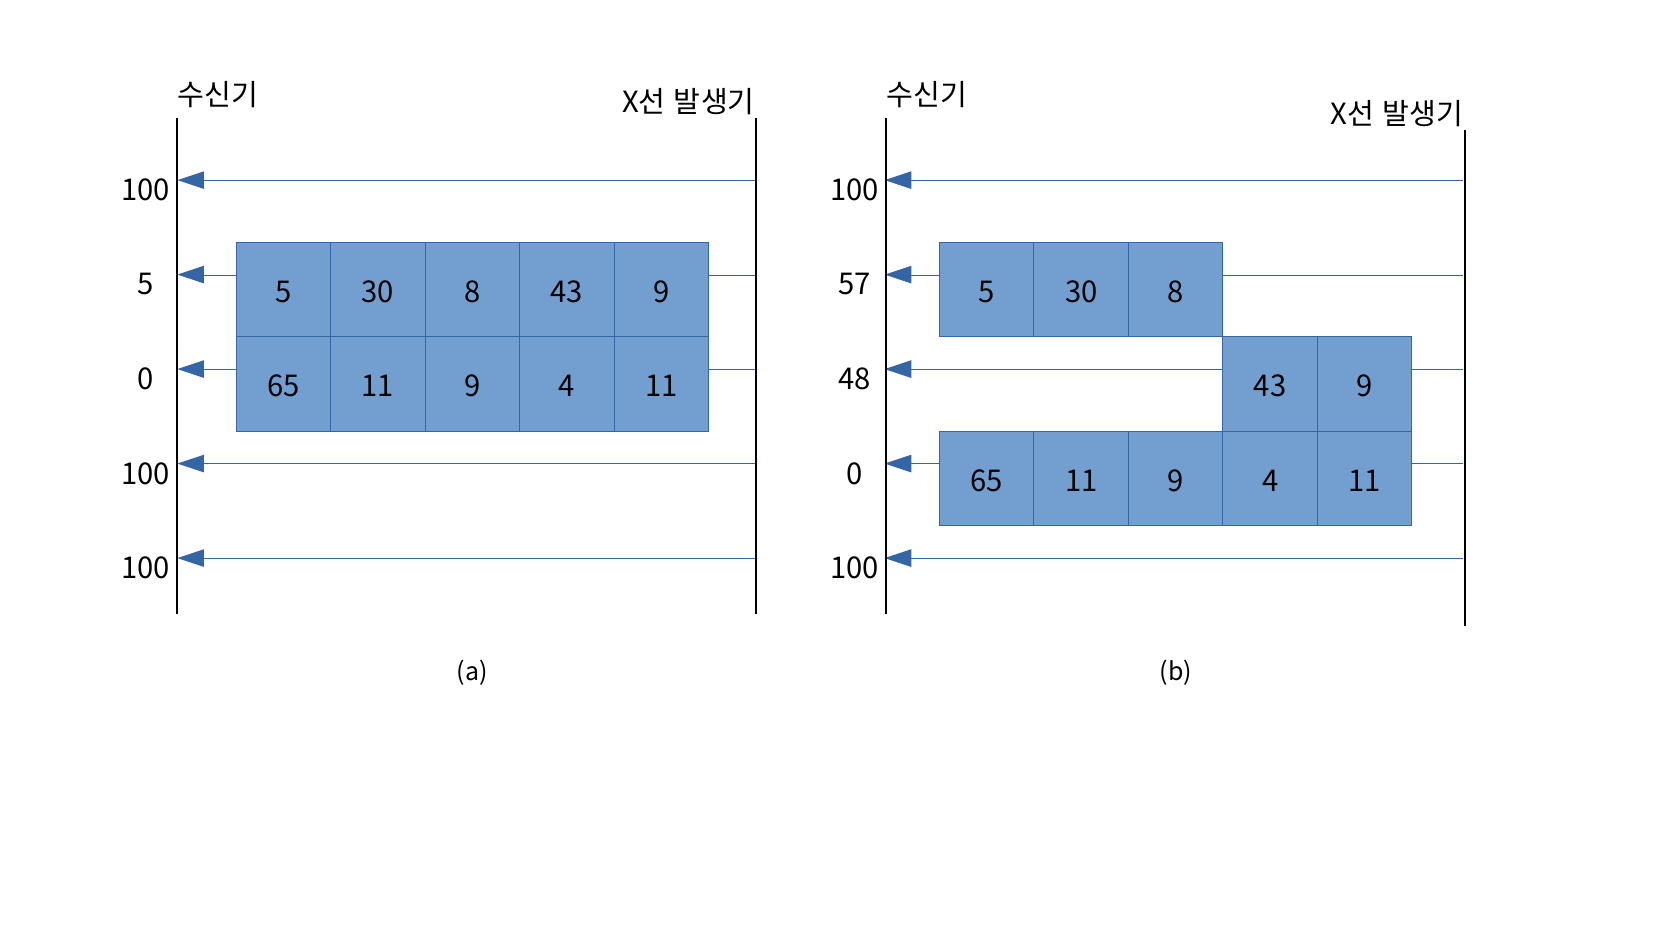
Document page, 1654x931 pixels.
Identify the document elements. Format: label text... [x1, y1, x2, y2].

text_box 9 [1128, 431, 1222, 526]
text_box 57 [807, 253, 902, 312]
text_box [1057, 608, 1294, 695]
text_box 0 [98, 348, 194, 406]
text_box 11 [330, 336, 425, 432]
text_box 100 [98, 159, 194, 217]
text_box X선 발생기 [1311, 82, 1483, 141]
text_box 수신기 [856, 64, 999, 122]
text_box 9 [614, 242, 709, 336]
text_box 65 [236, 336, 330, 432]
text_box 4 [1222, 431, 1317, 526]
text_box (a) [437, 643, 508, 695]
text_box 수신기 [147, 64, 290, 122]
text_box 9 [1317, 336, 1412, 431]
text_box 11 [614, 336, 709, 432]
text_box 11 [1317, 431, 1412, 526]
text_box 100 [807, 159, 902, 217]
text_box 48 [807, 348, 902, 406]
text_box 65 [939, 431, 1033, 526]
text_box 8 [1128, 242, 1223, 337]
text_box 100 [98, 442, 194, 501]
text_box 43 [1222, 336, 1317, 431]
text_box 9 [425, 336, 519, 432]
text_box 5 [98, 253, 194, 312]
text_box 5 [236, 242, 330, 336]
text_box 0 [807, 442, 902, 501]
text_box 30 [1033, 242, 1128, 337]
text_box 4 [519, 336, 614, 432]
text_box X선 발생기 [602, 70, 775, 129]
text_box 100 [807, 537, 902, 595]
text_box 30 [330, 242, 425, 336]
text_box 100 [98, 537, 194, 595]
text_box 5 [939, 242, 1033, 337]
text_box 8 [425, 242, 519, 336]
text_box [354, 608, 591, 695]
text_box 11 [1033, 431, 1128, 526]
text_box 43 [519, 242, 614, 336]
text_box (b) [1140, 643, 1212, 695]
